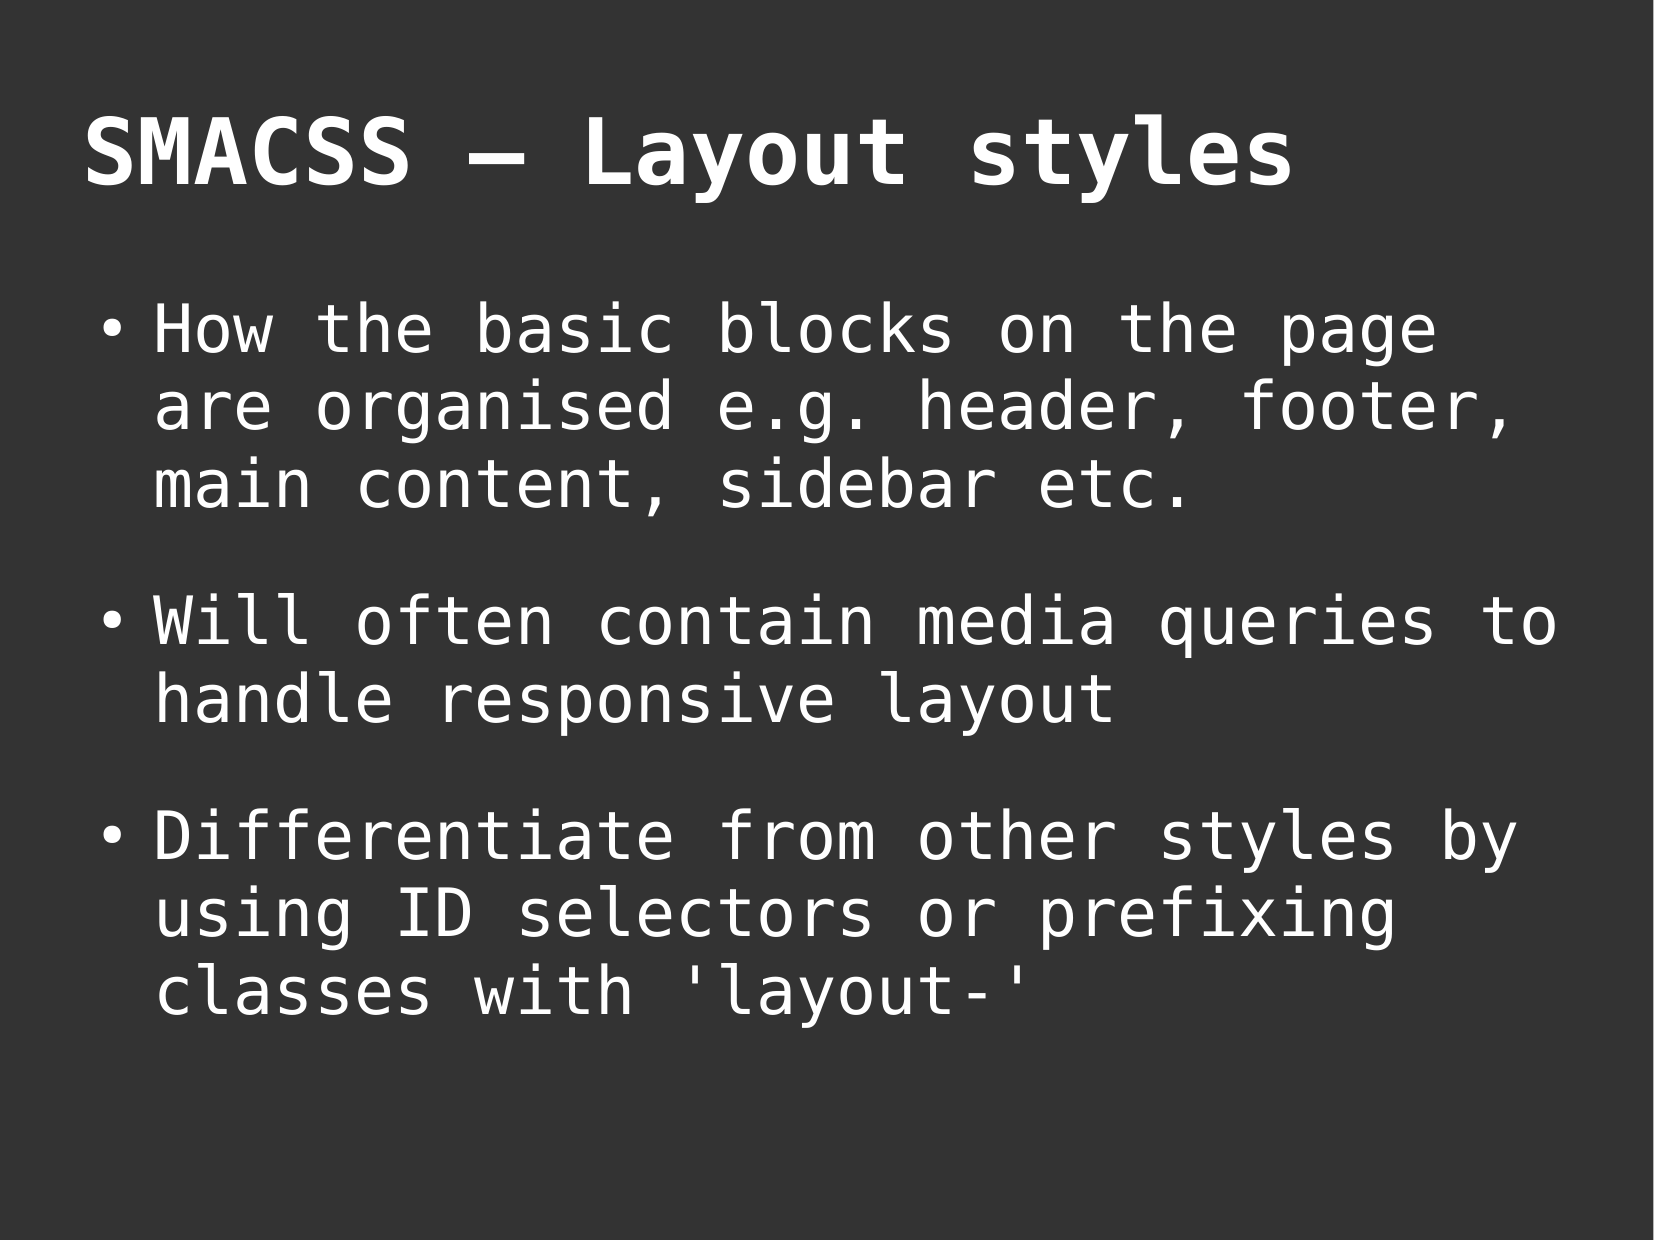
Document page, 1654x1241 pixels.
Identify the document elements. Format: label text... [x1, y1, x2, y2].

list How the basic blocks on the page are organised e.g. header, footer, main content, sidebar etc. Will often contain media queries to handle responsive layout Differentiate from other styles by using ID selectors or prefixing classes with 'layout-' [82, 290, 1571, 1182]
title SMACSS – Layout styles [82, 49, 1571, 257]
